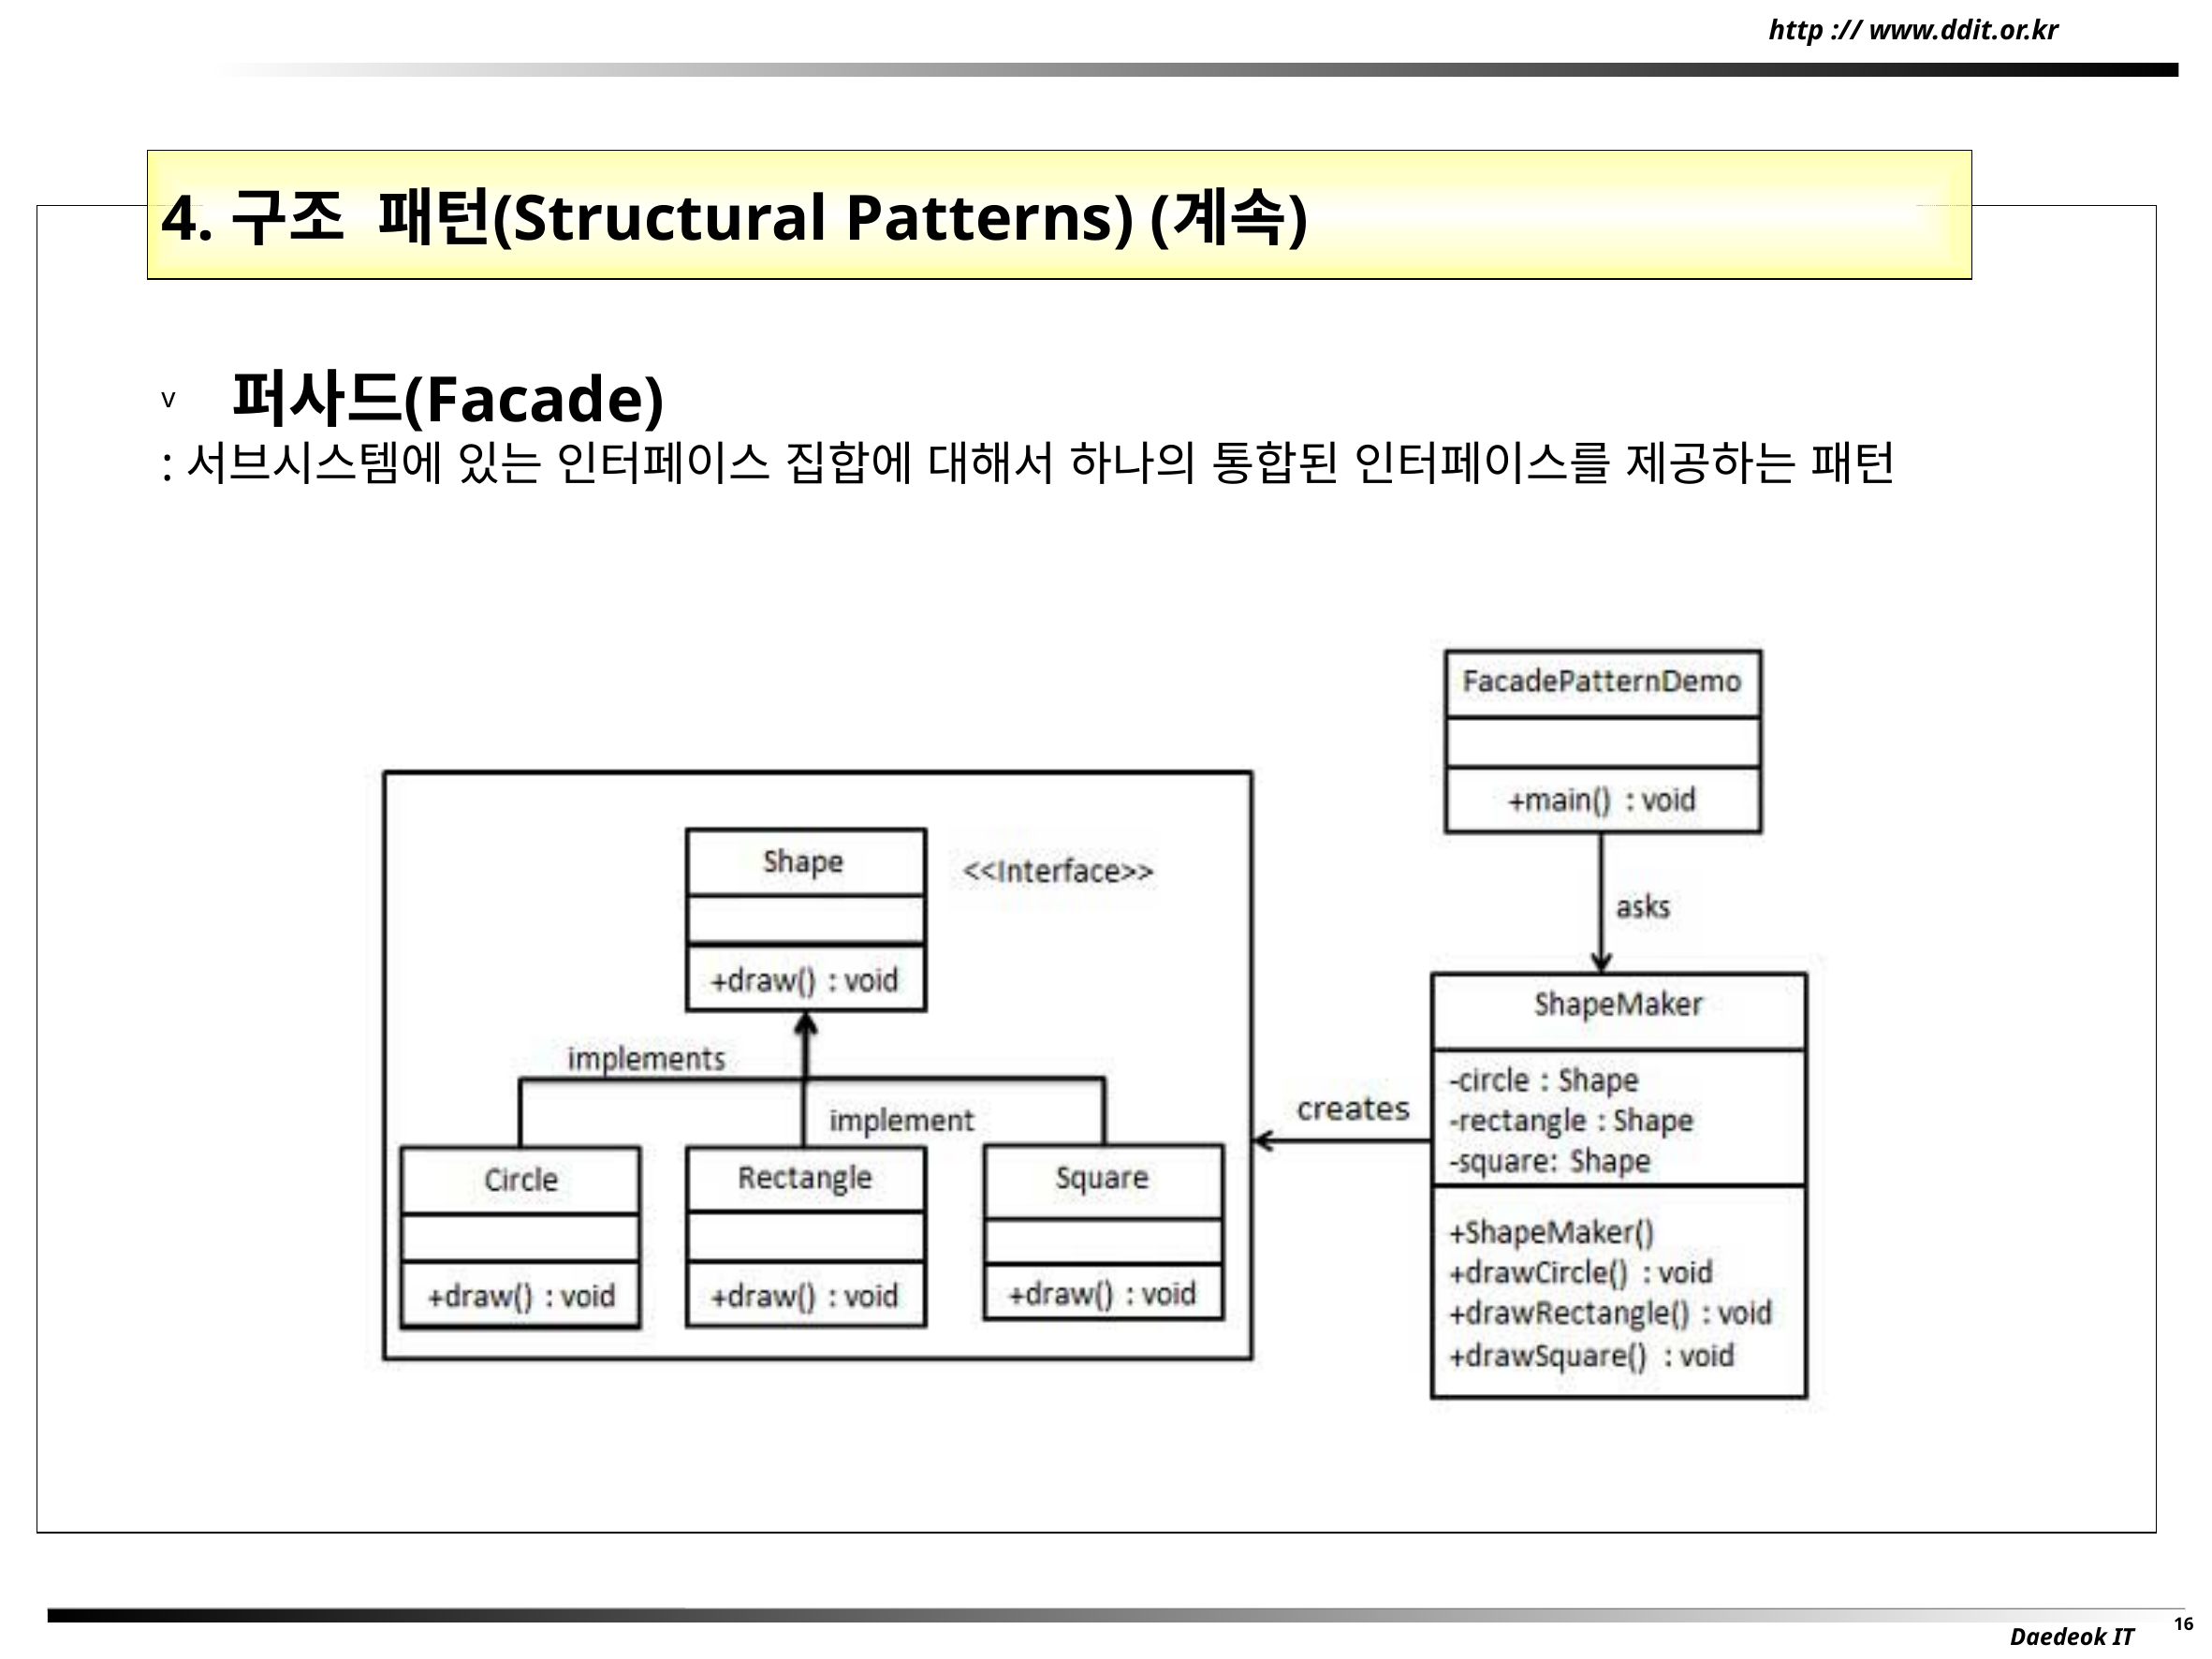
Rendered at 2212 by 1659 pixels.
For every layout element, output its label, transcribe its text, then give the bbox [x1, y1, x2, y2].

text_box 4. 구조 패턴(Structural Patterns) (계속) [147, 150, 1972, 280]
picture [364, 619, 1828, 1419]
text_box 퍼사드(Facade) : 서브시스템에 있는 인터페이스 집합에 대해서 하나의 통합된 인터페이스를 제공하는 패턴 [147, 352, 2046, 498]
